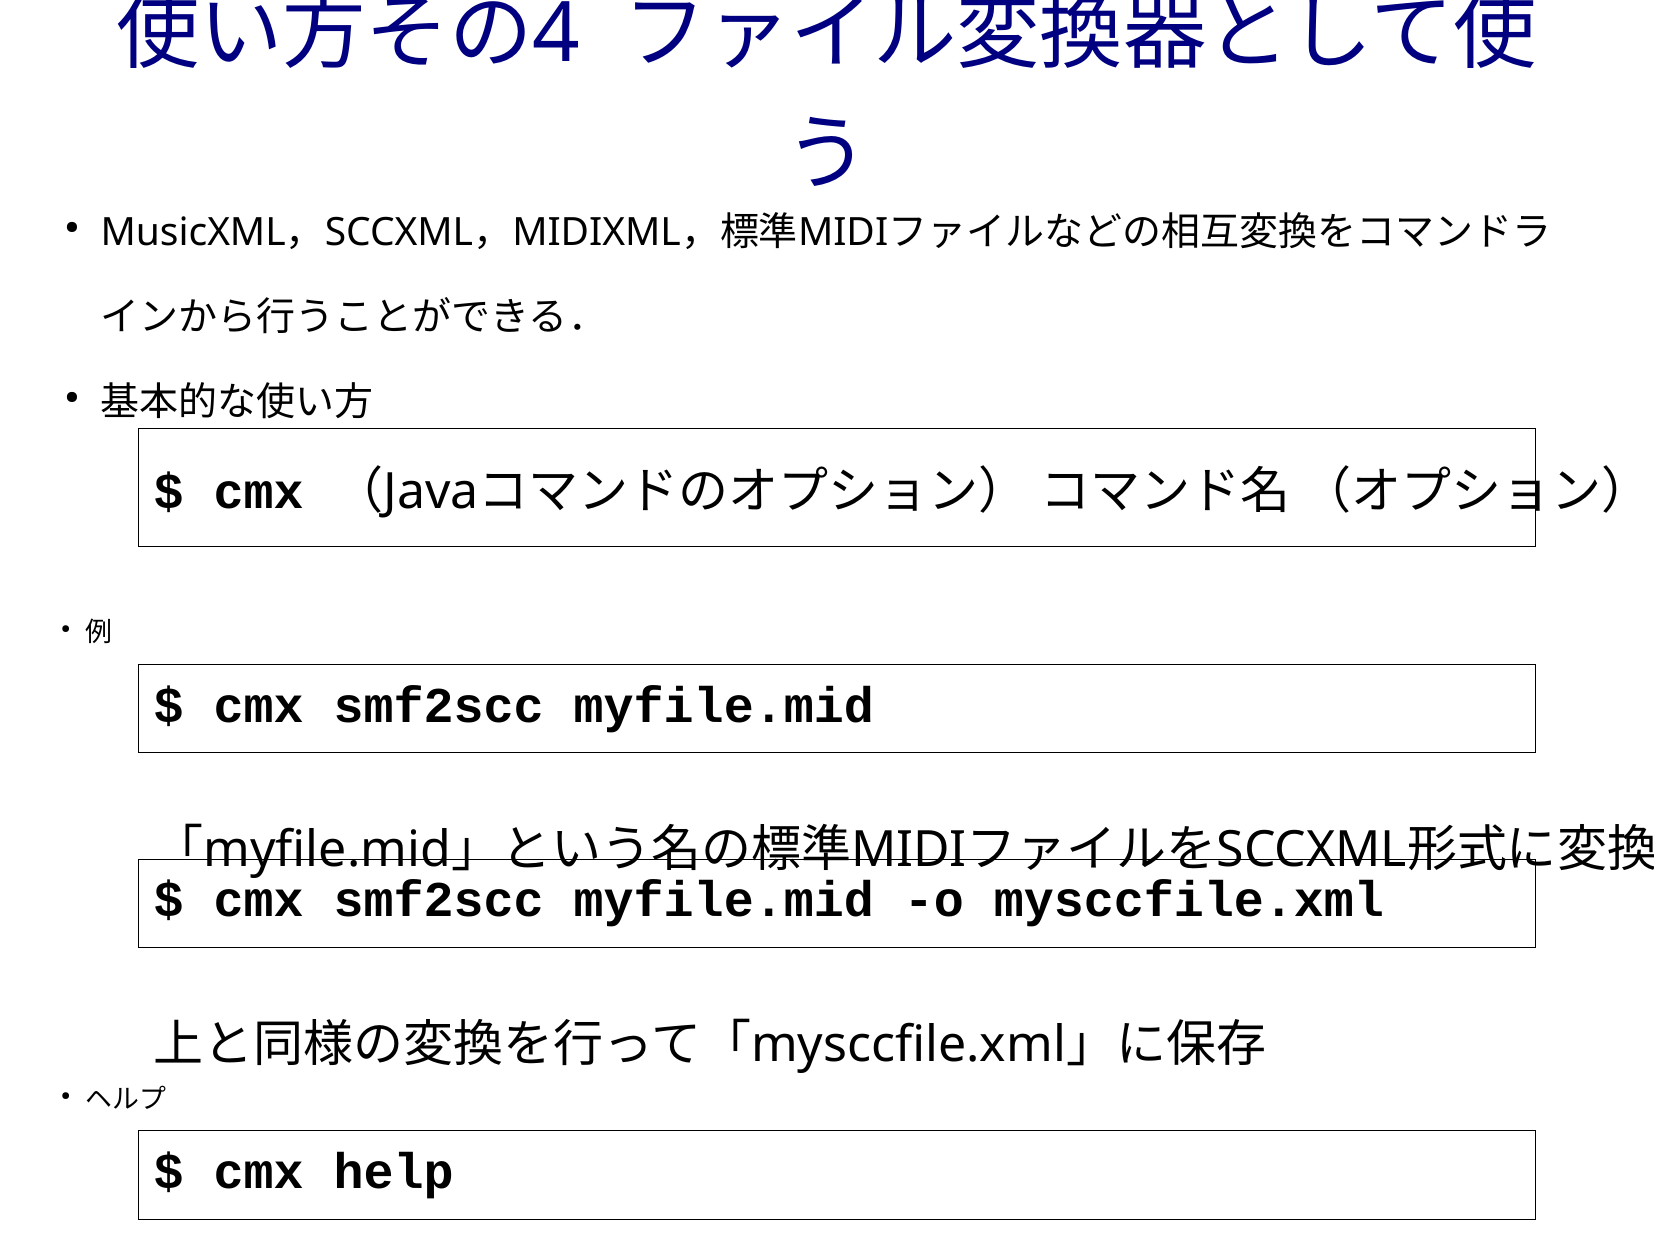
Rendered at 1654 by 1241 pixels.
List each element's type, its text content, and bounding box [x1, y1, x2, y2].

text_box $ cmx smf2scc myfile.mid -o mysccfile.xml [138, 859, 1536, 948]
text_box $ cmx help [138, 1130, 1536, 1220]
list MusicXML，SCCXML，MIDIXML，標準MIDIファイルなどの相互変換をコマンドラインから行うことができる． 基本的な使い方 [53, 172, 1565, 429]
text_box $ cmx （Javaコマンドのオプション） コマンド名 （オプション） [138, 428, 1536, 547]
text_box 上と同様の変換を行って「mysccfile.xml」に保存 [138, 959, 1197, 1029]
title 使い方その4 ファイル変換器として使う [82, 40, 1571, 131]
list ヘルプ [53, 1057, 1565, 1117]
text_box 「myfile.mid」という名の標準MIDIファイルをSCCXML形式に変換 [138, 764, 1560, 834]
text_box $ cmx smf2scc myfile.mid [138, 664, 1536, 753]
list 例 [53, 591, 1565, 650]
